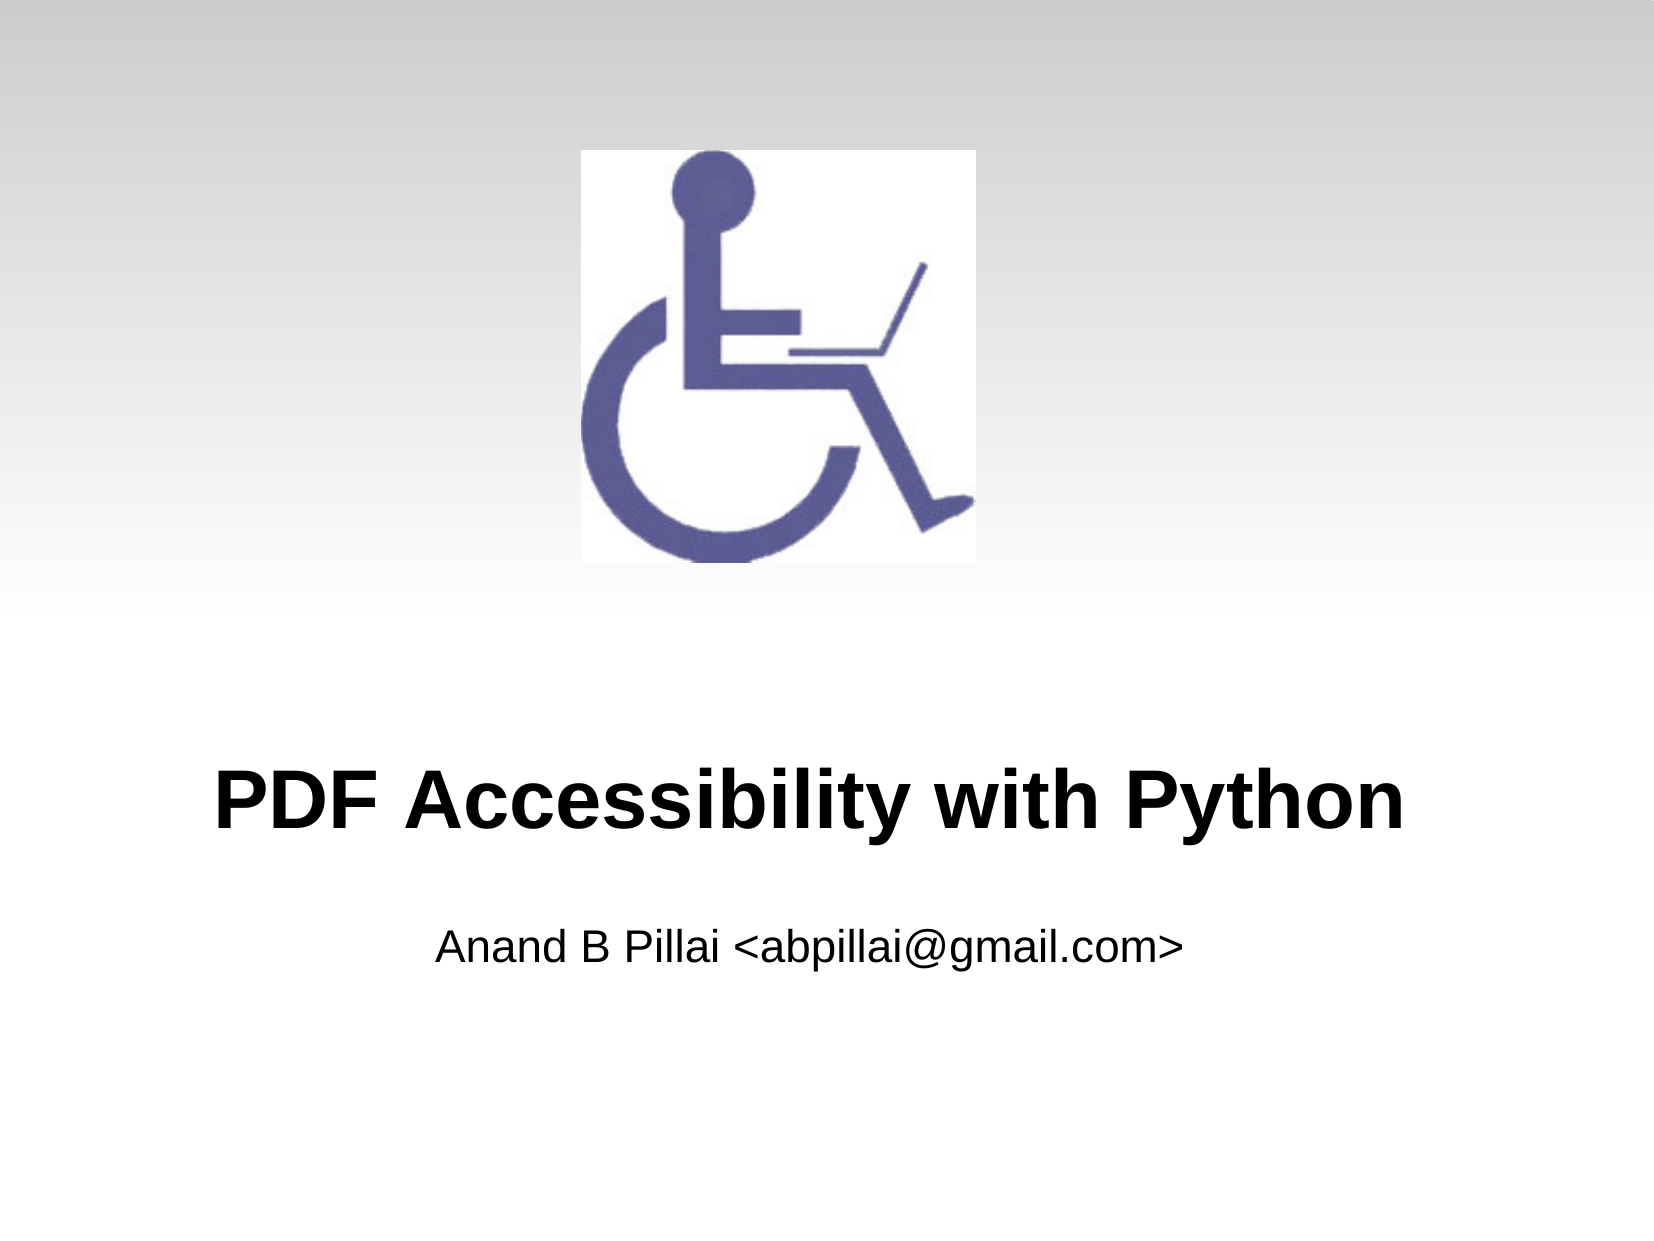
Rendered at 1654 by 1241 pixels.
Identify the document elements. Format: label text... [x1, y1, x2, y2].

subtitle PDF Accessibility with Python Anand B Pillai <abpillai@gmail.com> [120, 600, 1501, 1126]
picture [581, 150, 976, 563]
